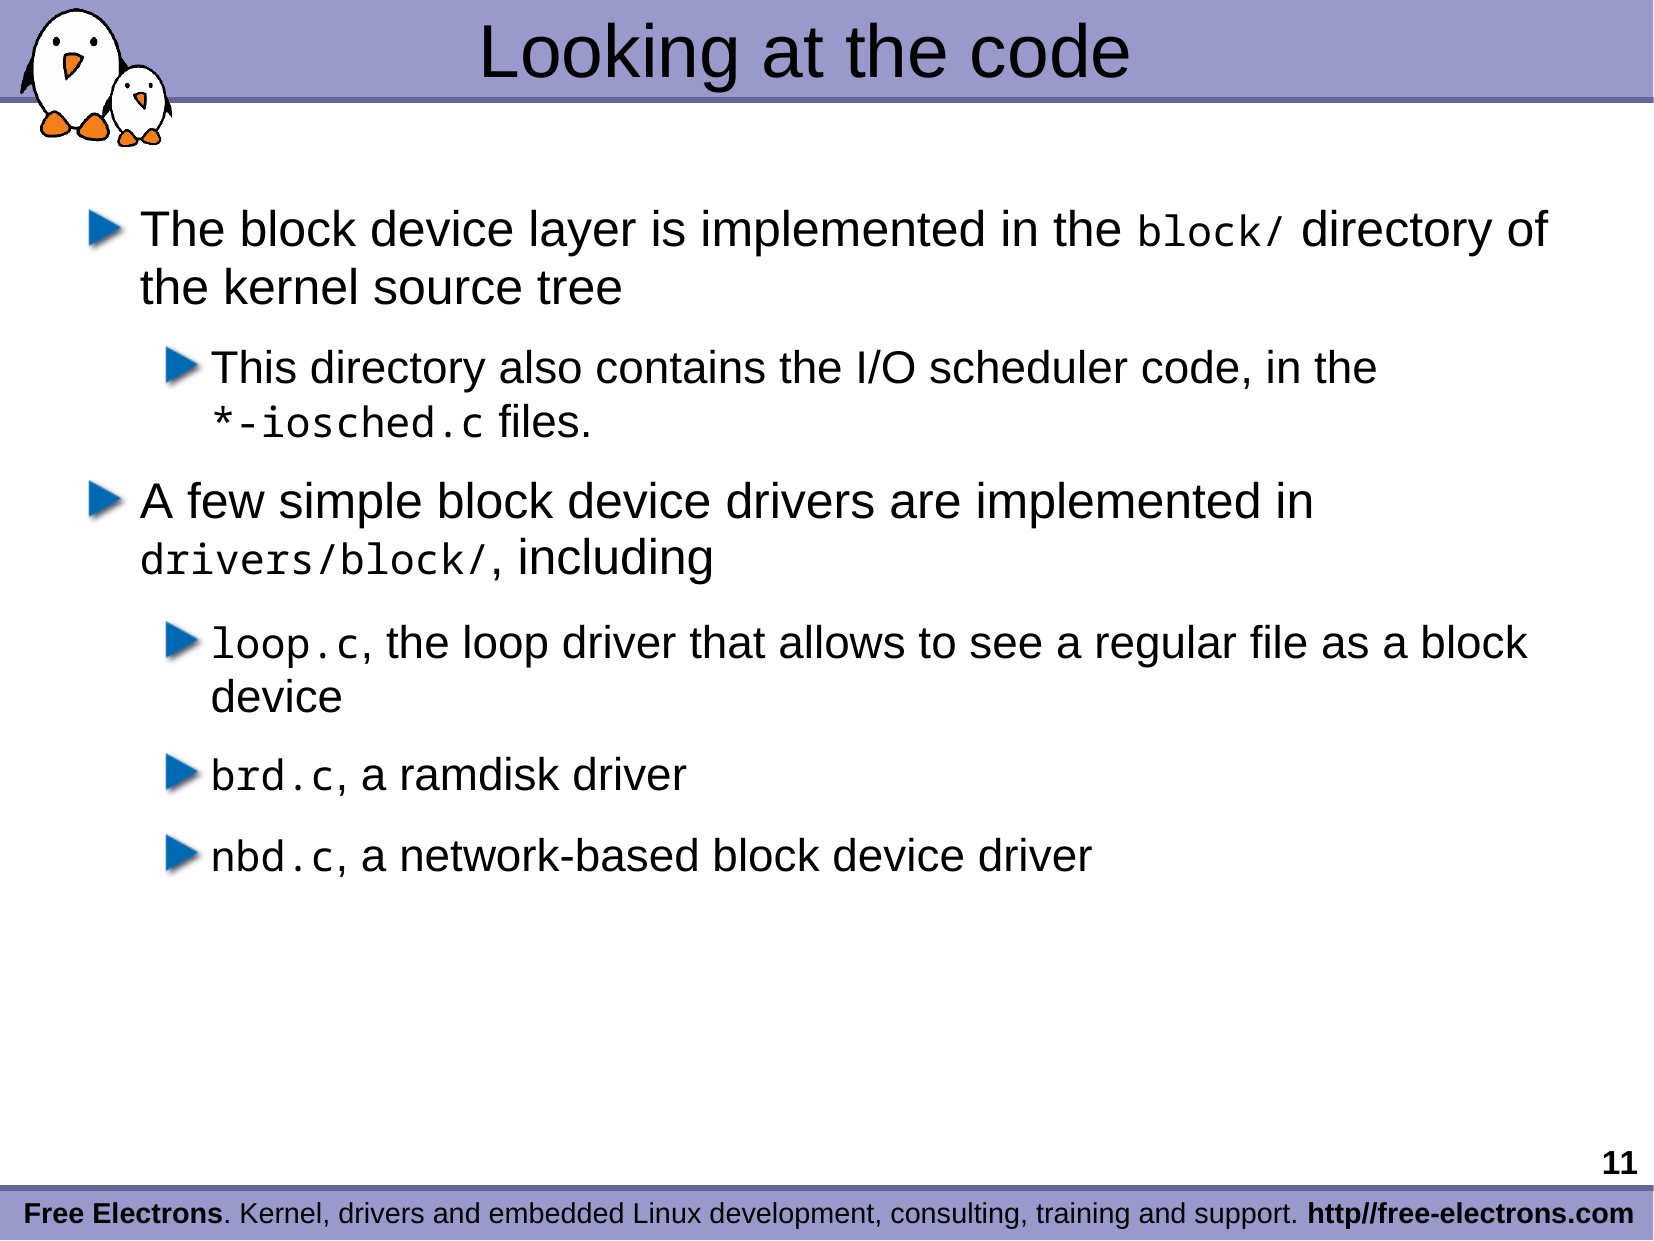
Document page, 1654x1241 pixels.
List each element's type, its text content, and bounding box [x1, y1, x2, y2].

picture [20, 8, 172, 147]
list The block device layer is implemented in the block/ directory of the kernel source tree This directory also contains the I/O scheduler code, in the *-iosched.c files. A few simple block device drivers are implemented in drivers/block/, including loop.c, the loop driver that allows to see a regular file as a block device brd.c, a ramdisk driver nbd.c, a network-based block device driver [68, 201, 1592, 1118]
title Looking at the code [60, 0, 1551, 103]
